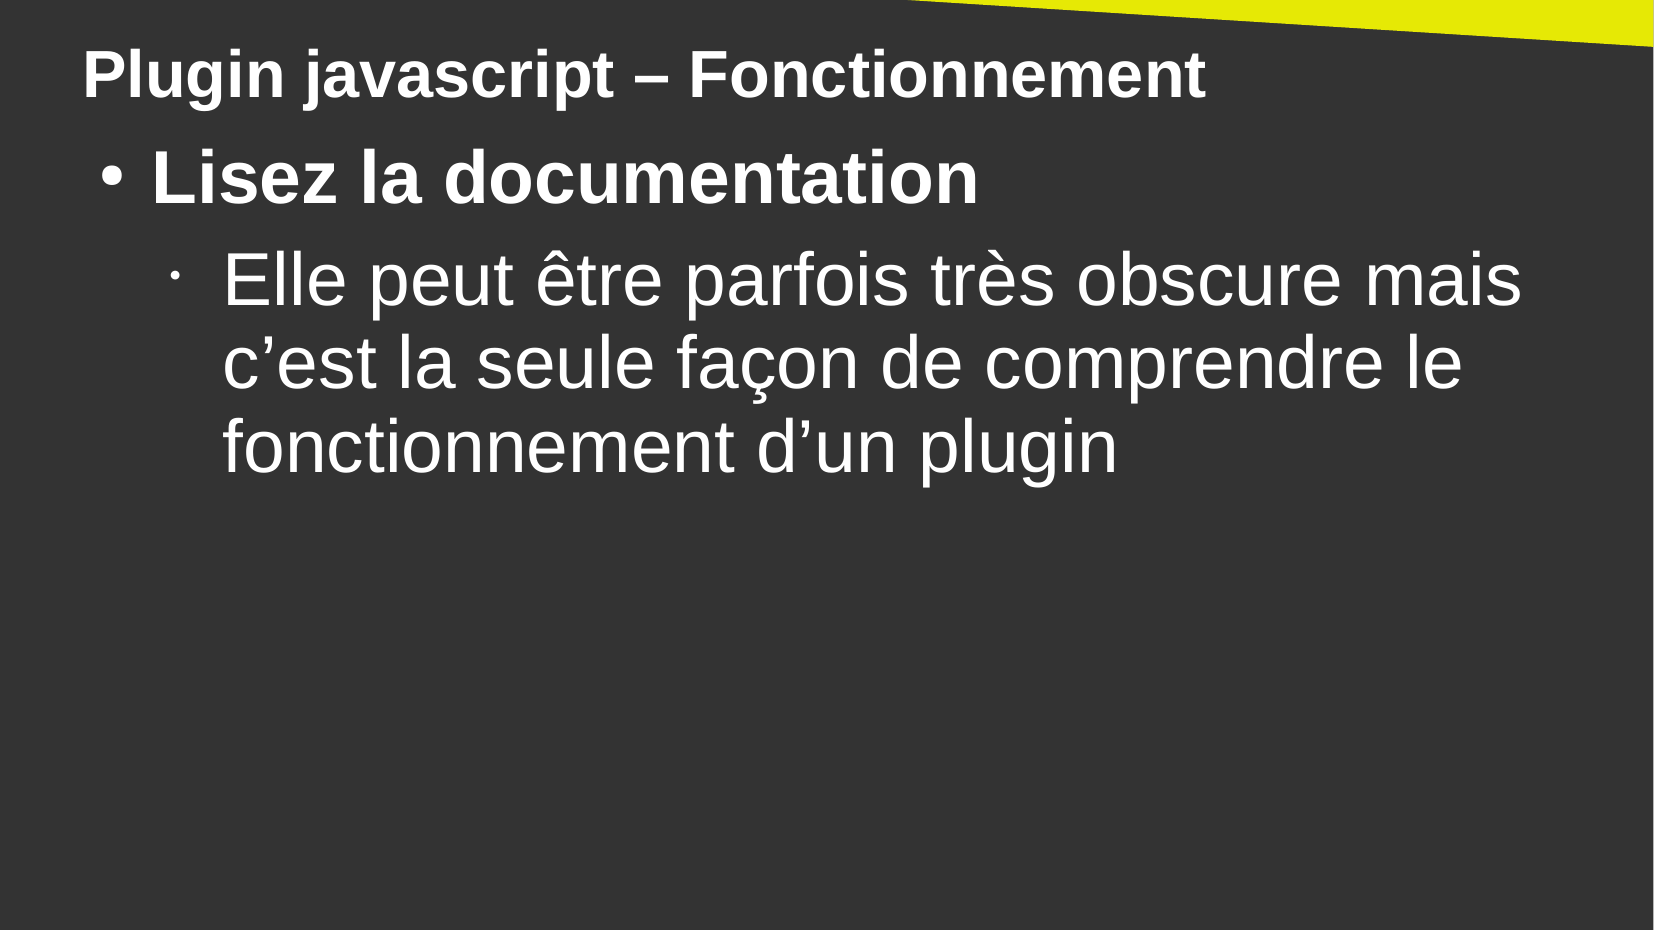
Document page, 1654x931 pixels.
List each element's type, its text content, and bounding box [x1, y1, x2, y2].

title Plugin javascript – Fonctionnement [82, 37, 1571, 114]
text_box [907, 0, 1654, 47]
list Lisez la documentation Elle peut être parfois très obscure mais c’est la seule façon de comprendre le fonctionnement d’un plugin [80, 135, 1620, 709]
